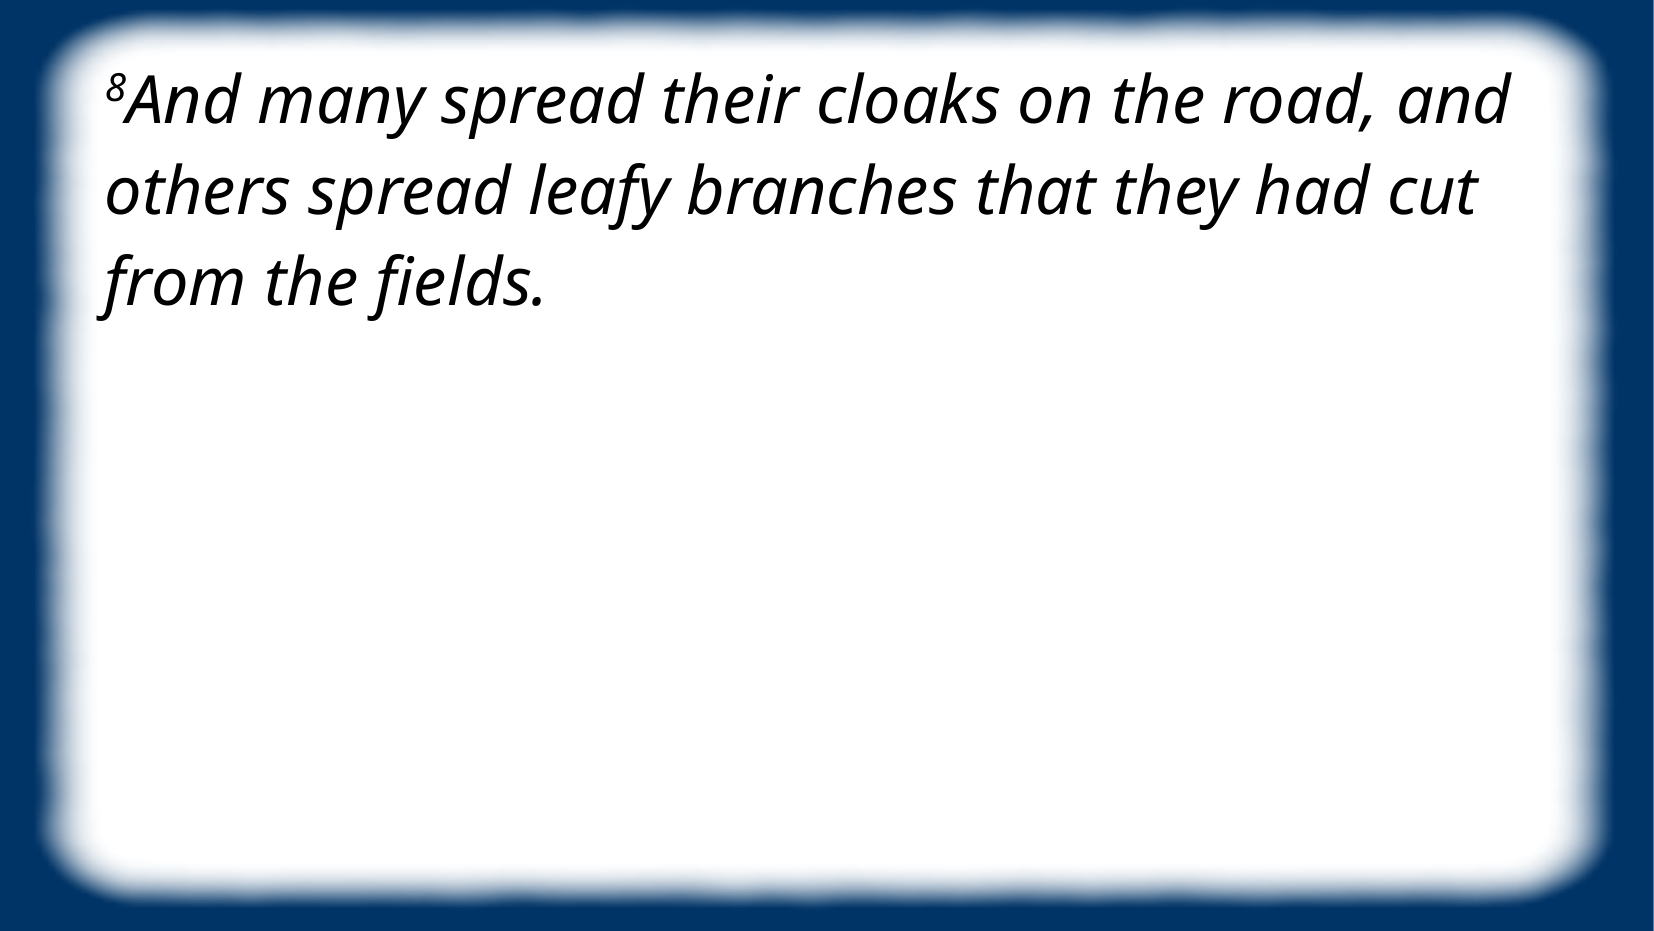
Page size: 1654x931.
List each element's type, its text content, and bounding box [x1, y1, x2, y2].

picture [0, 0, 1654, 931]
text_box 8And many spread their cloaks on the road, and others spread leafy branches that they had cut from the fields. [90, 45, 1561, 338]
